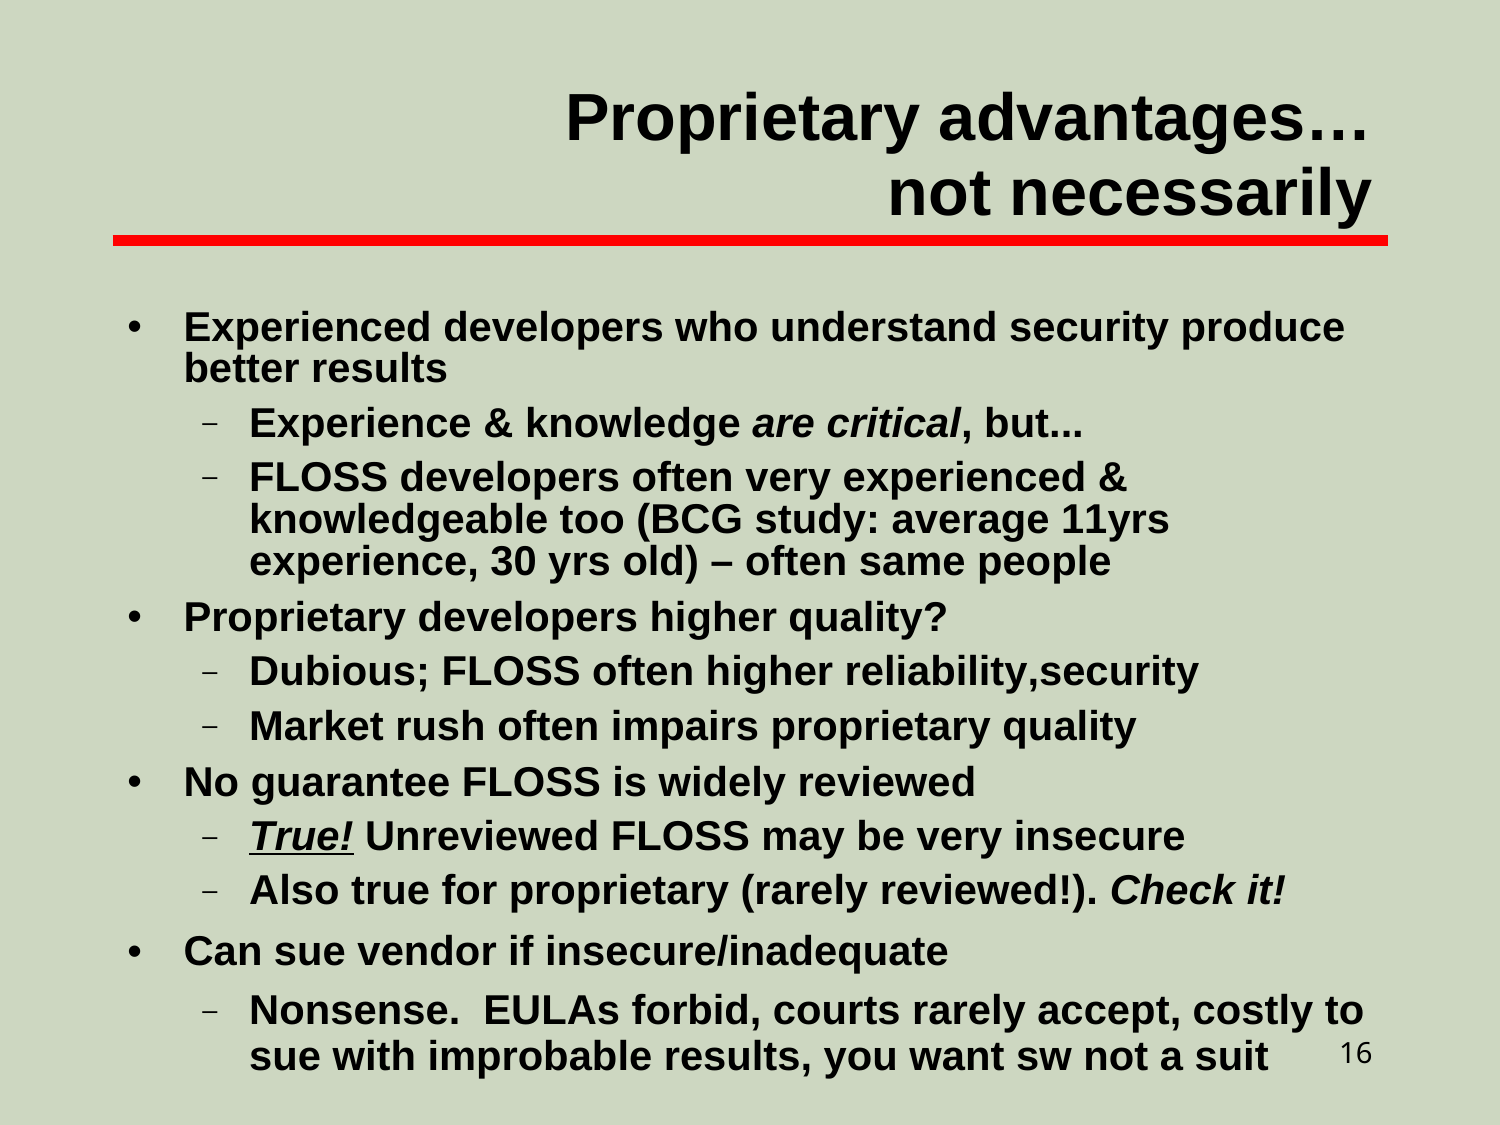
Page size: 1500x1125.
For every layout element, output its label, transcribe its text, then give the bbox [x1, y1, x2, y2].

list Experienced developers who understand security produce better results Experience & knowledge are critical, but... FLOSS developers often very experienced & knowledgeable too (BCG study: average 11yrs experience, 30 yrs old) – often same people Proprietary developers higher quality? Dubious; FLOSS often higher reliability,security Market rush often impairs proprietary quality No guarantee FLOSS is widely reviewed True! Unreviewed FLOSS may be very insecure Also true for proprietary (rarely reviewed!). Check it! Can sue vendor if insecure/inadequate Nonsense. EULAs forbid, courts rarely accept, costly to sue with improbable results, you want sw not a suit [112, 299, 1388, 1106]
title Proprietary advantages… not necessarily [337, 72, 1388, 238]
